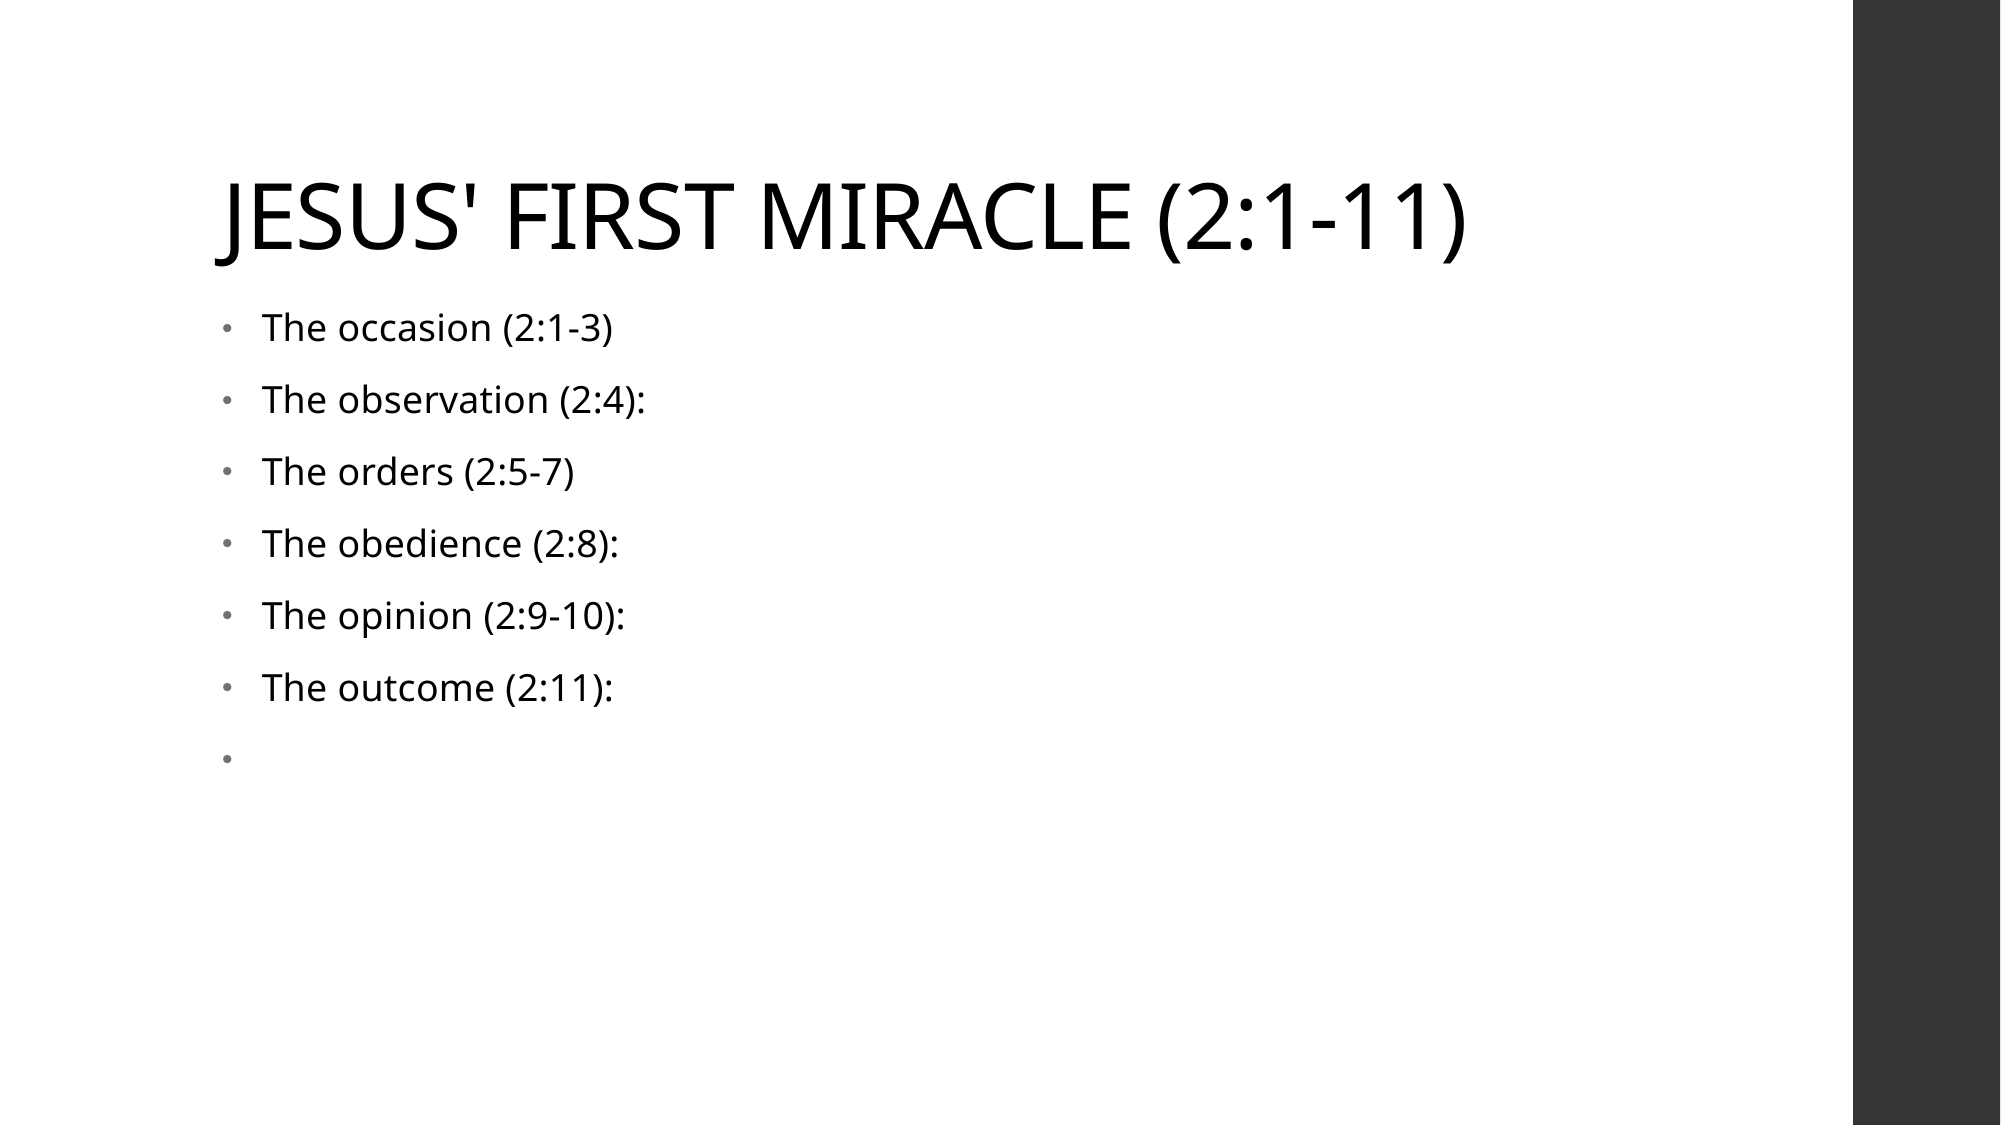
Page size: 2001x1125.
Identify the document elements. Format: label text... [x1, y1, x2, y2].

list The occasion (2:1-3) The observation (2:4): The orders (2:5-7) The obedience (2:8): The opinion (2:9-10): The outcome (2:11): [206, 299, 1617, 1014]
title JESUS' FIRST MIRACLE (2:1-11) [206, 60, 1797, 278]
